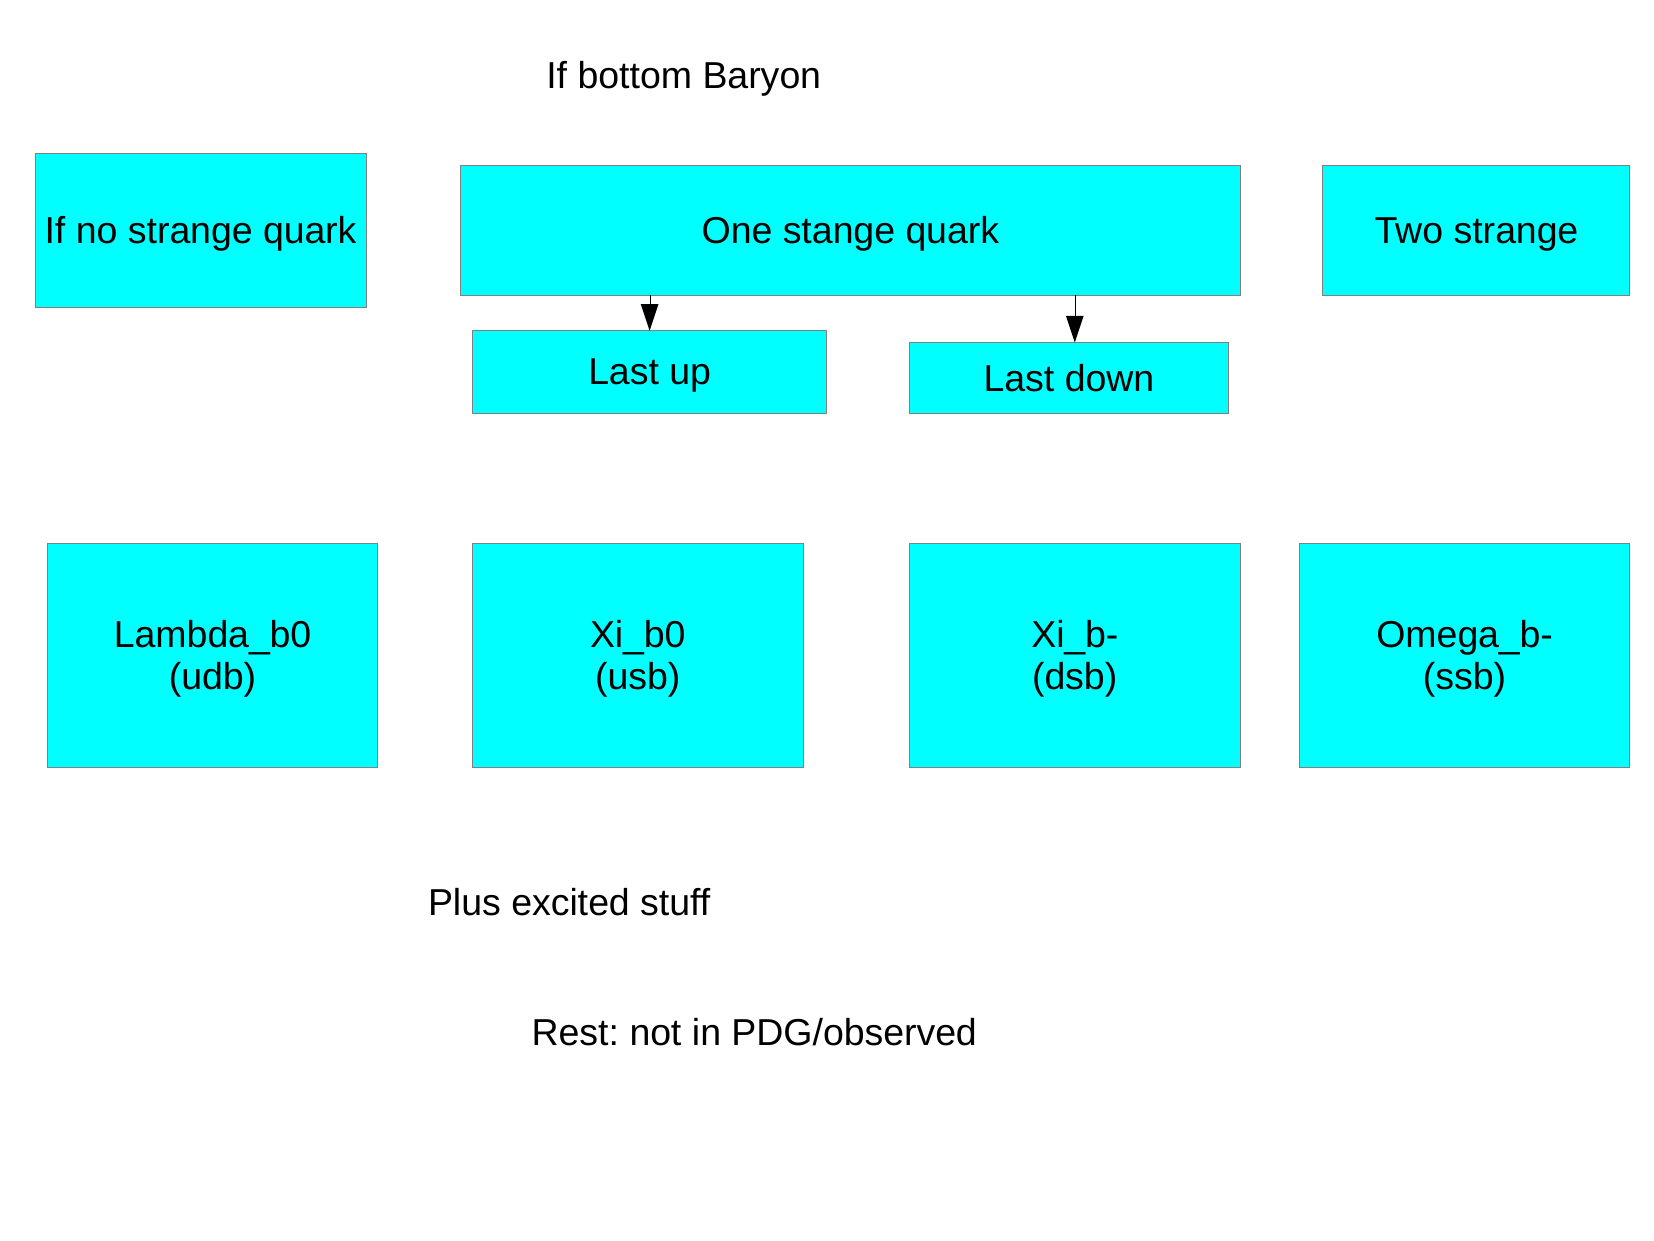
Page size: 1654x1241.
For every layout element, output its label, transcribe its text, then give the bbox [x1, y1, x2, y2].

text_box Omega_b- (ssb) [1299, 543, 1630, 768]
text_box One stange quark [460, 165, 1241, 296]
text_box Last down [909, 342, 1229, 414]
text_box Xi_b- (dsb) [909, 543, 1241, 768]
text_box Rest: not in PDG/observed [516, 1003, 993, 1061]
text_box Last up [472, 330, 827, 414]
text_box Xi_b0 (usb) [472, 543, 804, 768]
text_box Plus excited stuff [413, 874, 1099, 957]
text_box If bottom Baryon [531, 47, 837, 105]
text_box If no strange quark [35, 153, 367, 308]
text_box Two strange [1322, 165, 1630, 296]
text_box Lambda_b0 (udb) [47, 543, 378, 768]
